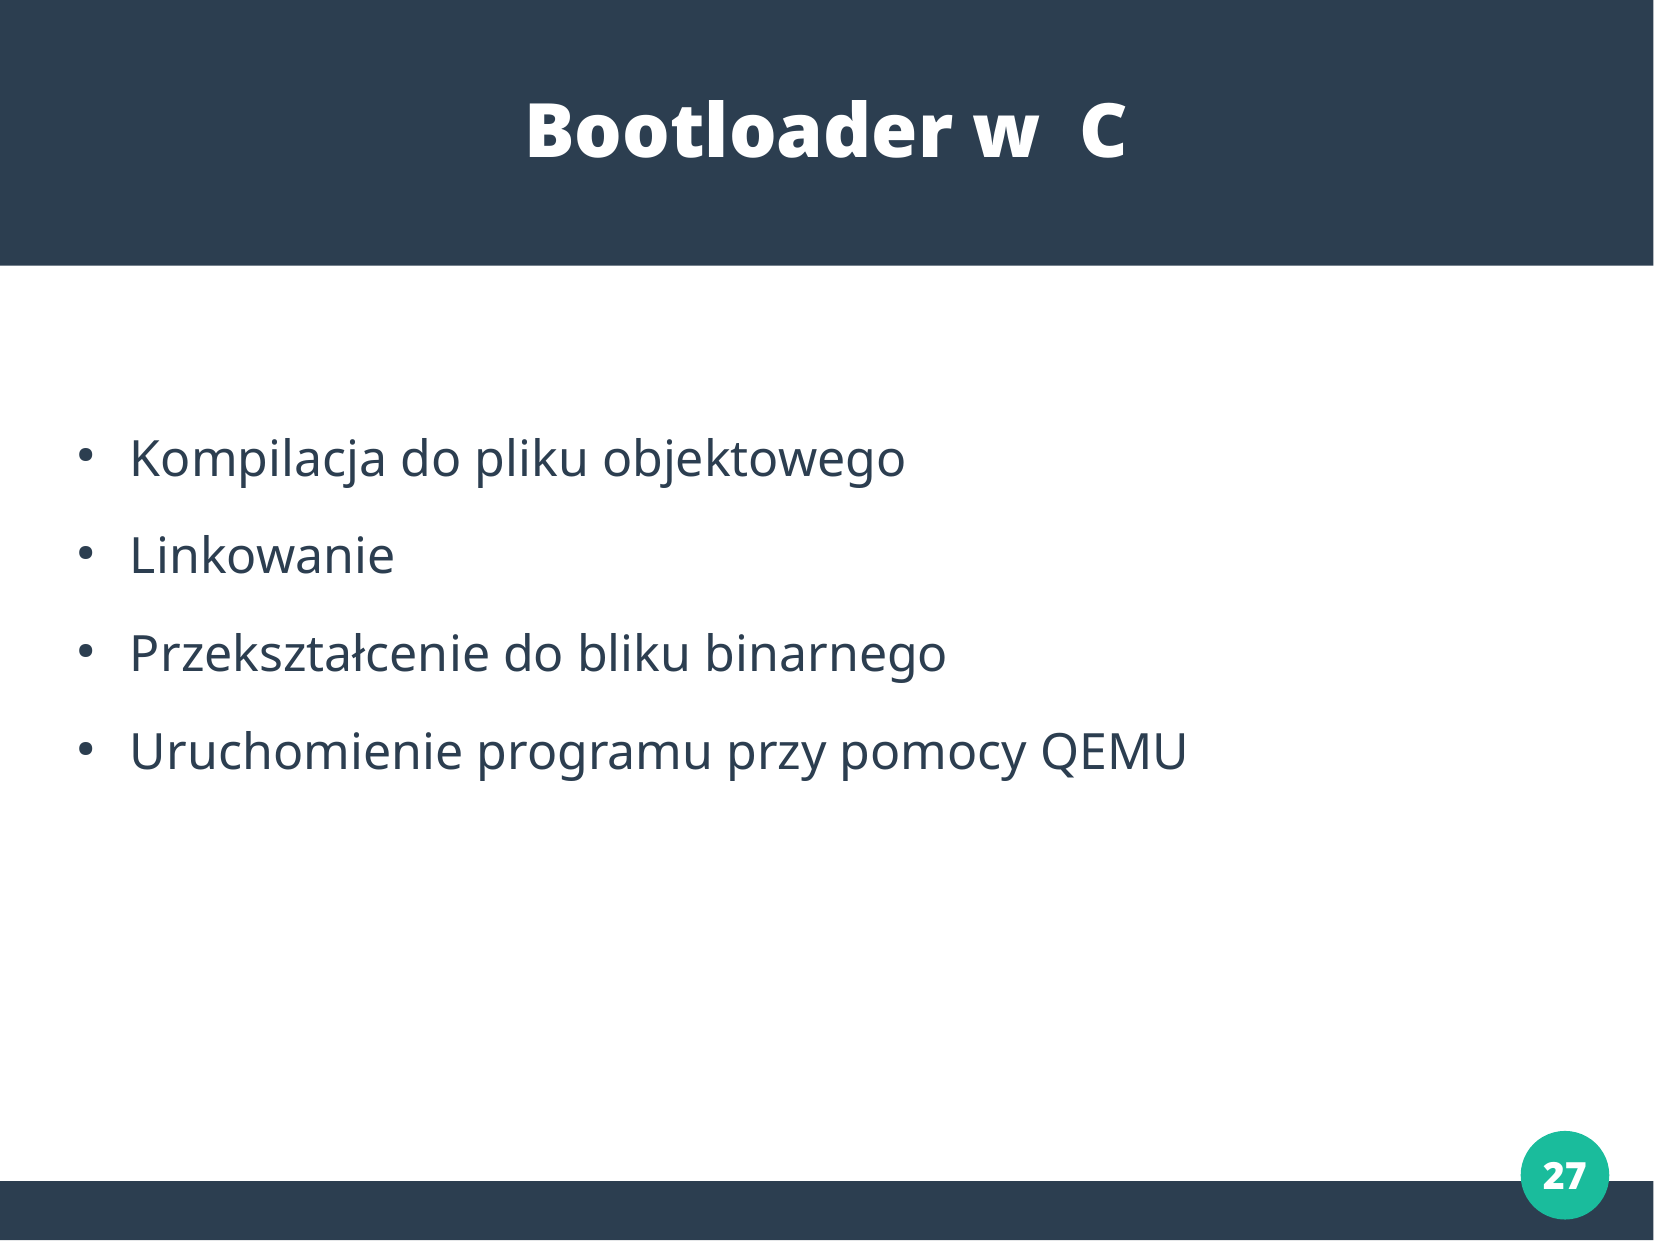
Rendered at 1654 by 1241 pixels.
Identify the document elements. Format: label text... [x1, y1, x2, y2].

title Bootloader w C [59, 49, 1595, 207]
list Kompilacja do pliku objektowego Linkowanie Przekształcenie do bliku binarnego Uruchomienie programu przy pomocy QEMU [59, 324, 1595, 1152]
